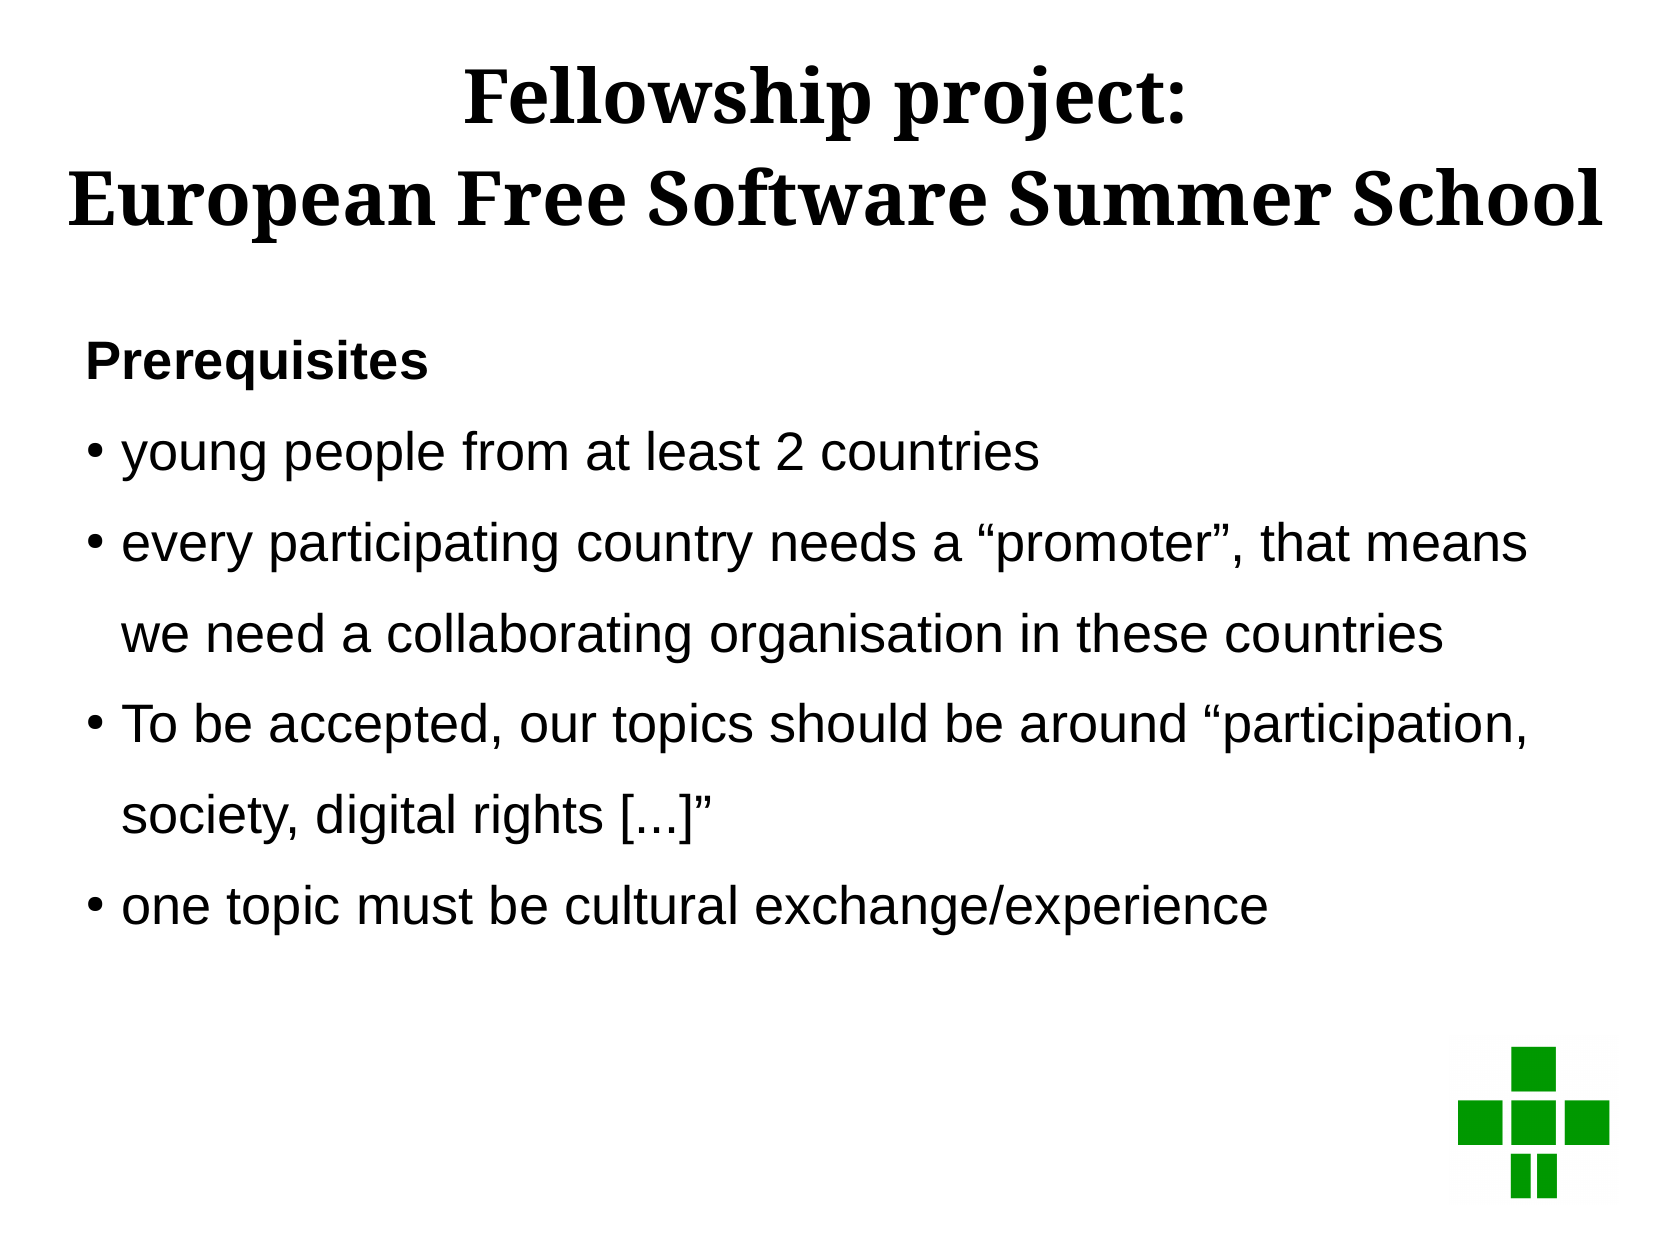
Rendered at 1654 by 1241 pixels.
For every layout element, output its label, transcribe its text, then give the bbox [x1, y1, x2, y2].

picture [1449, 1035, 1619, 1205]
text_box Fellowship project: European Free Software Summer School [27, 35, 1646, 296]
text_box Prerequisites young people from at least 2 countries every participating country needs a “promoter”, that means we need a collaborating organisation in these countries To be accepted, our topics should be around “participation, society, digital rights [...]” one topic must be cultural exchange/experience [70, 296, 1560, 1004]
